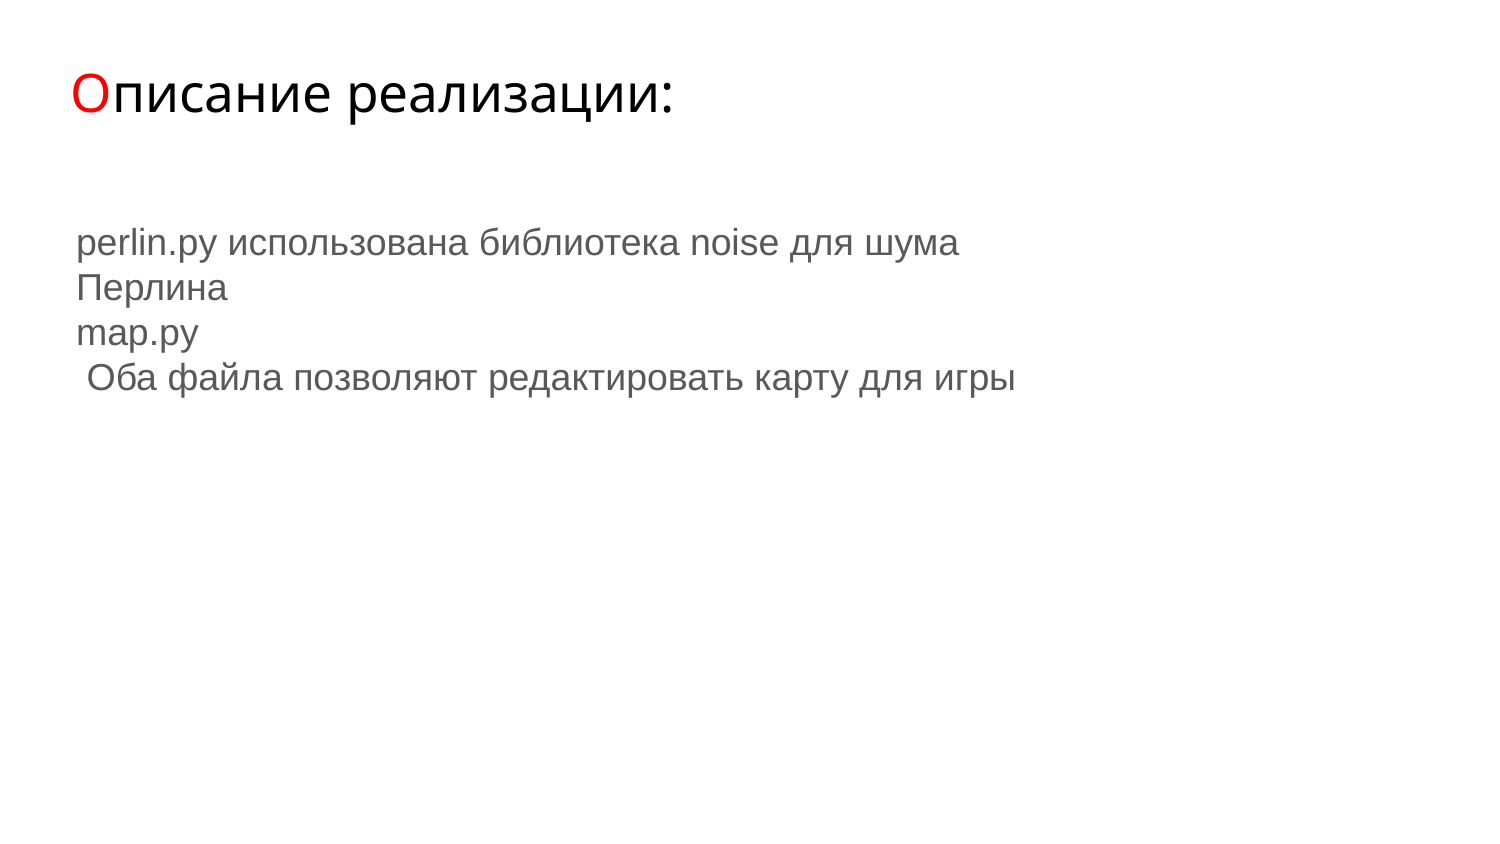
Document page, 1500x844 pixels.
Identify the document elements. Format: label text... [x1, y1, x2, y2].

text_box perlin.py использована библиотека noise для шума Перлина map.py Оба файла позволяют редактировать карту для игры [61, 202, 1112, 756]
title Описание реализации: [55, 44, 1454, 139]
